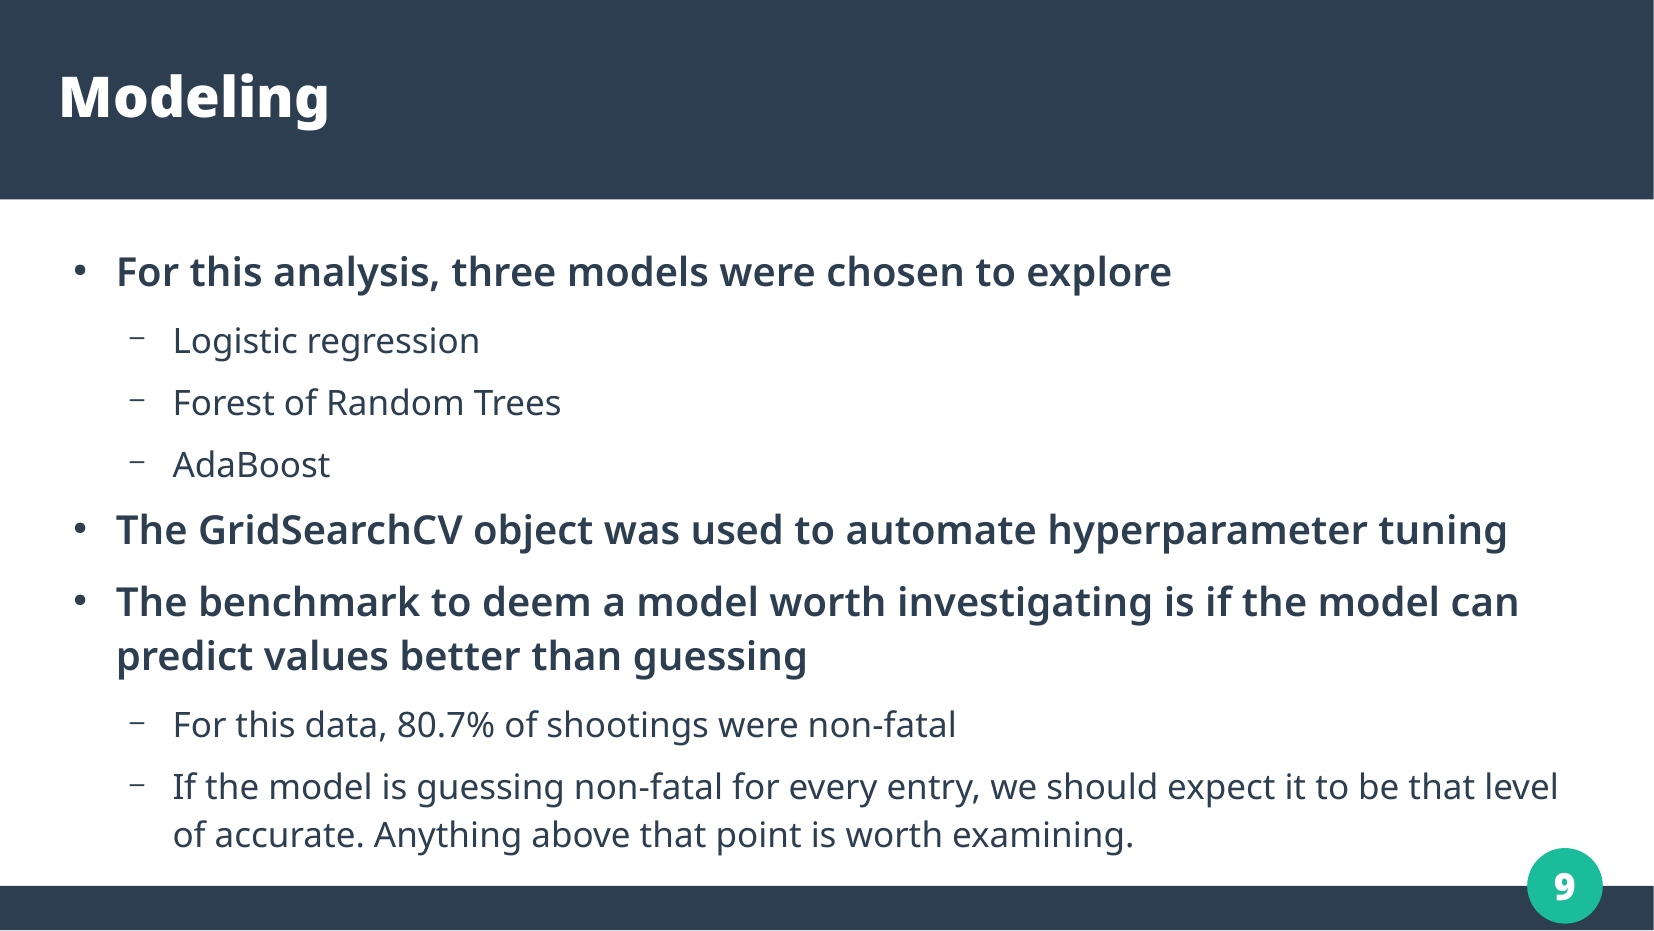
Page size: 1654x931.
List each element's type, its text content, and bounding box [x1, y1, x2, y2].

list For this analysis, three models were chosen to explore Logistic regression Forest of Random Trees AdaBoost The GridSearchCV object was used to automate hyperparameter tuning The benchmark to deem a model worth investigating is if the model can predict values better than guessing For this data, 80.7% of shootings were non-fatal If the model is guessing non-fatal for every entry, we should expect it to be that level of accurate. Anything above that point is worth examining. [59, 243, 1595, 864]
title Modeling [59, 37, 1595, 155]
